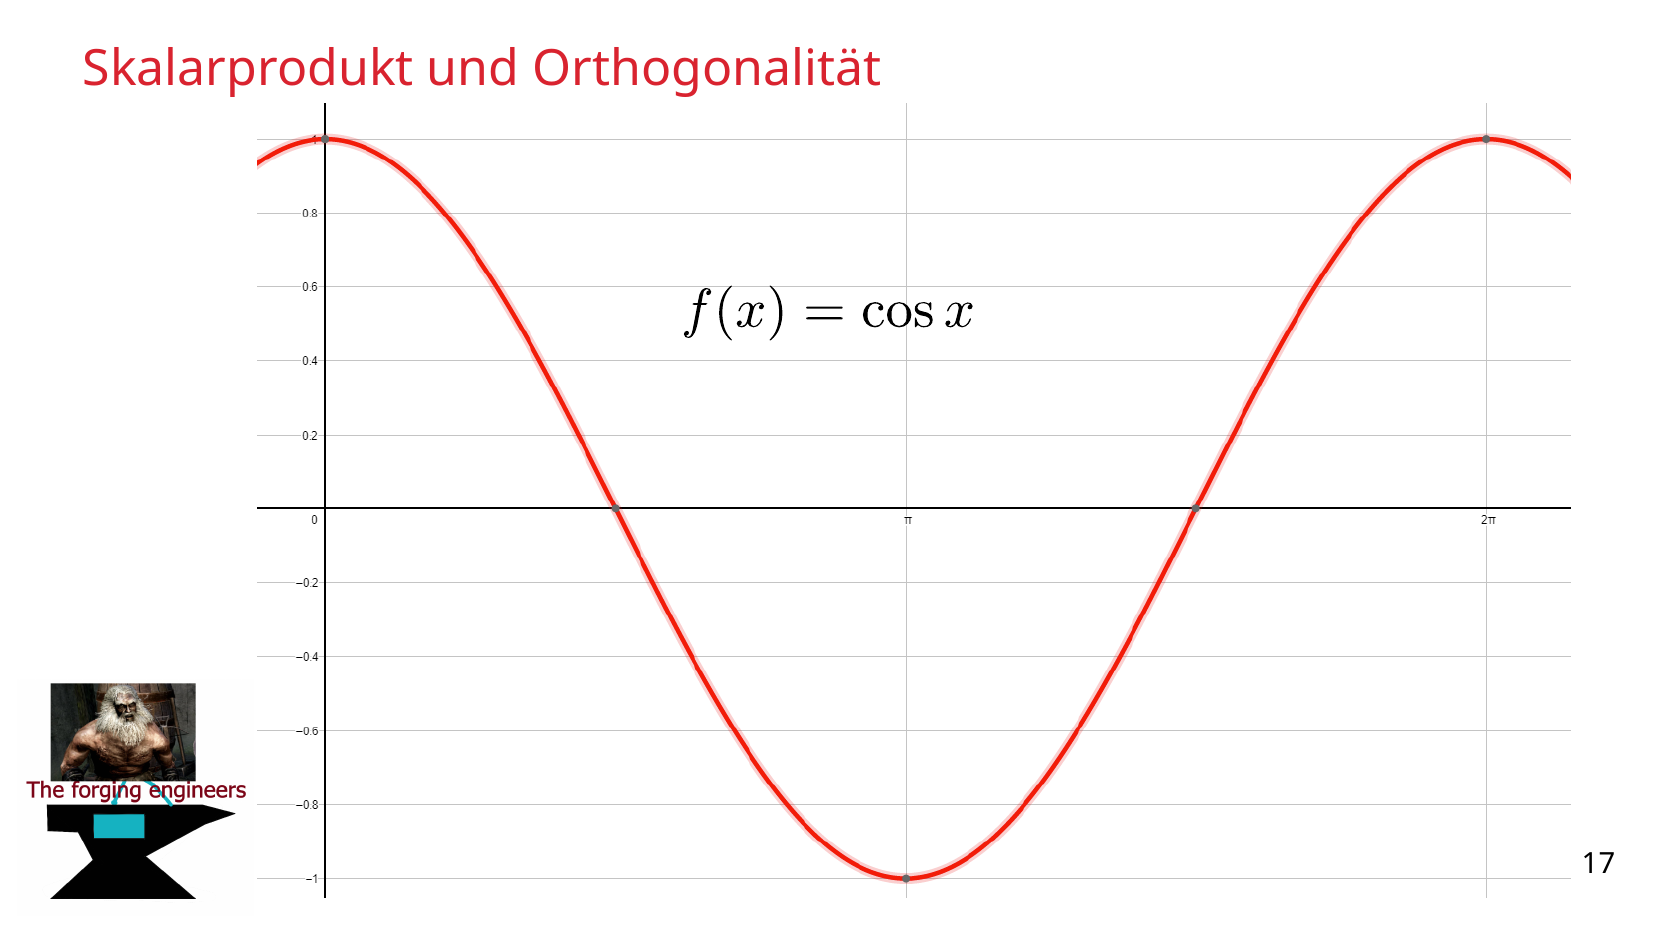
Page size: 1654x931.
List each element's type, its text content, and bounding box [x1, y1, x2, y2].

picture [257, 103, 1571, 898]
title Skalarprodukt und Orthogonalität [82, 37, 1571, 95]
picture [17, 679, 254, 916]
